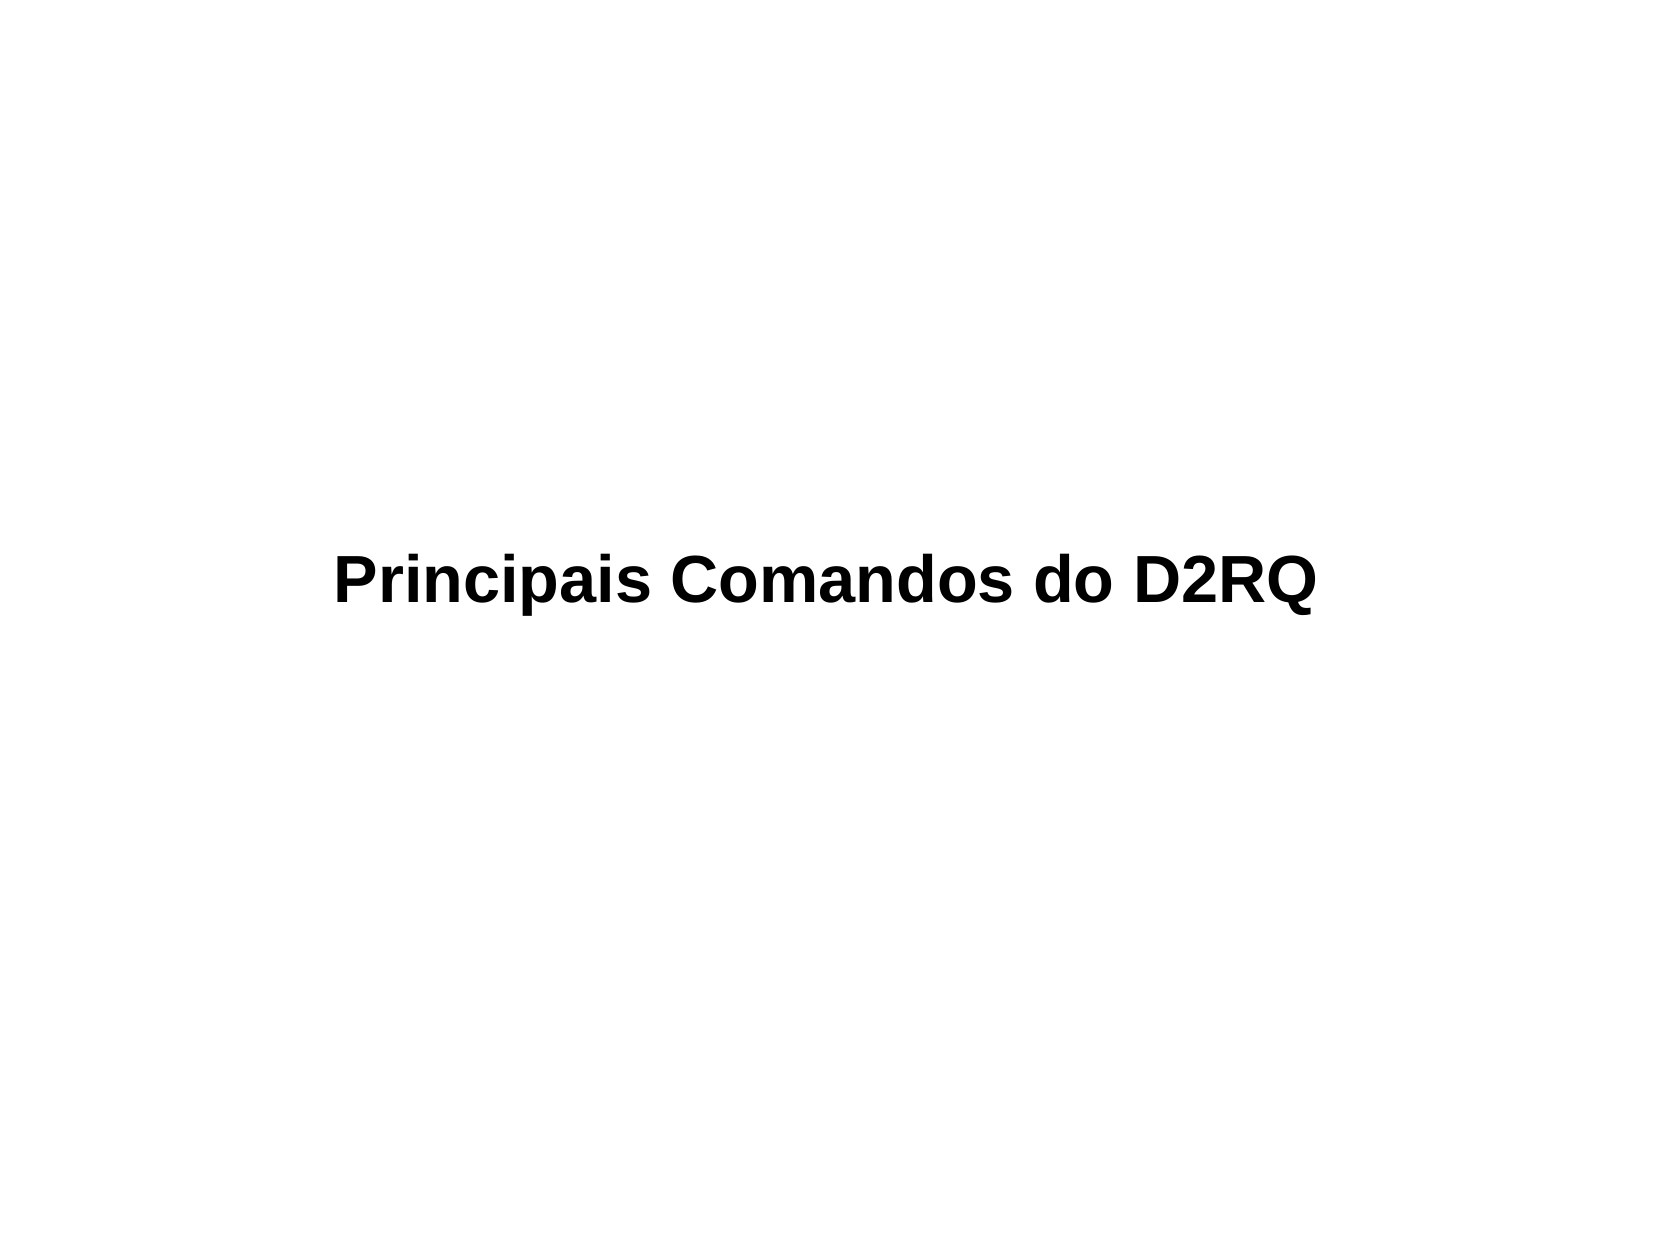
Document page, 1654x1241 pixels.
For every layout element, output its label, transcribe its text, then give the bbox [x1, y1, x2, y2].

subtitle Principais Comandos do D2RQ [82, 49, 1571, 1109]
